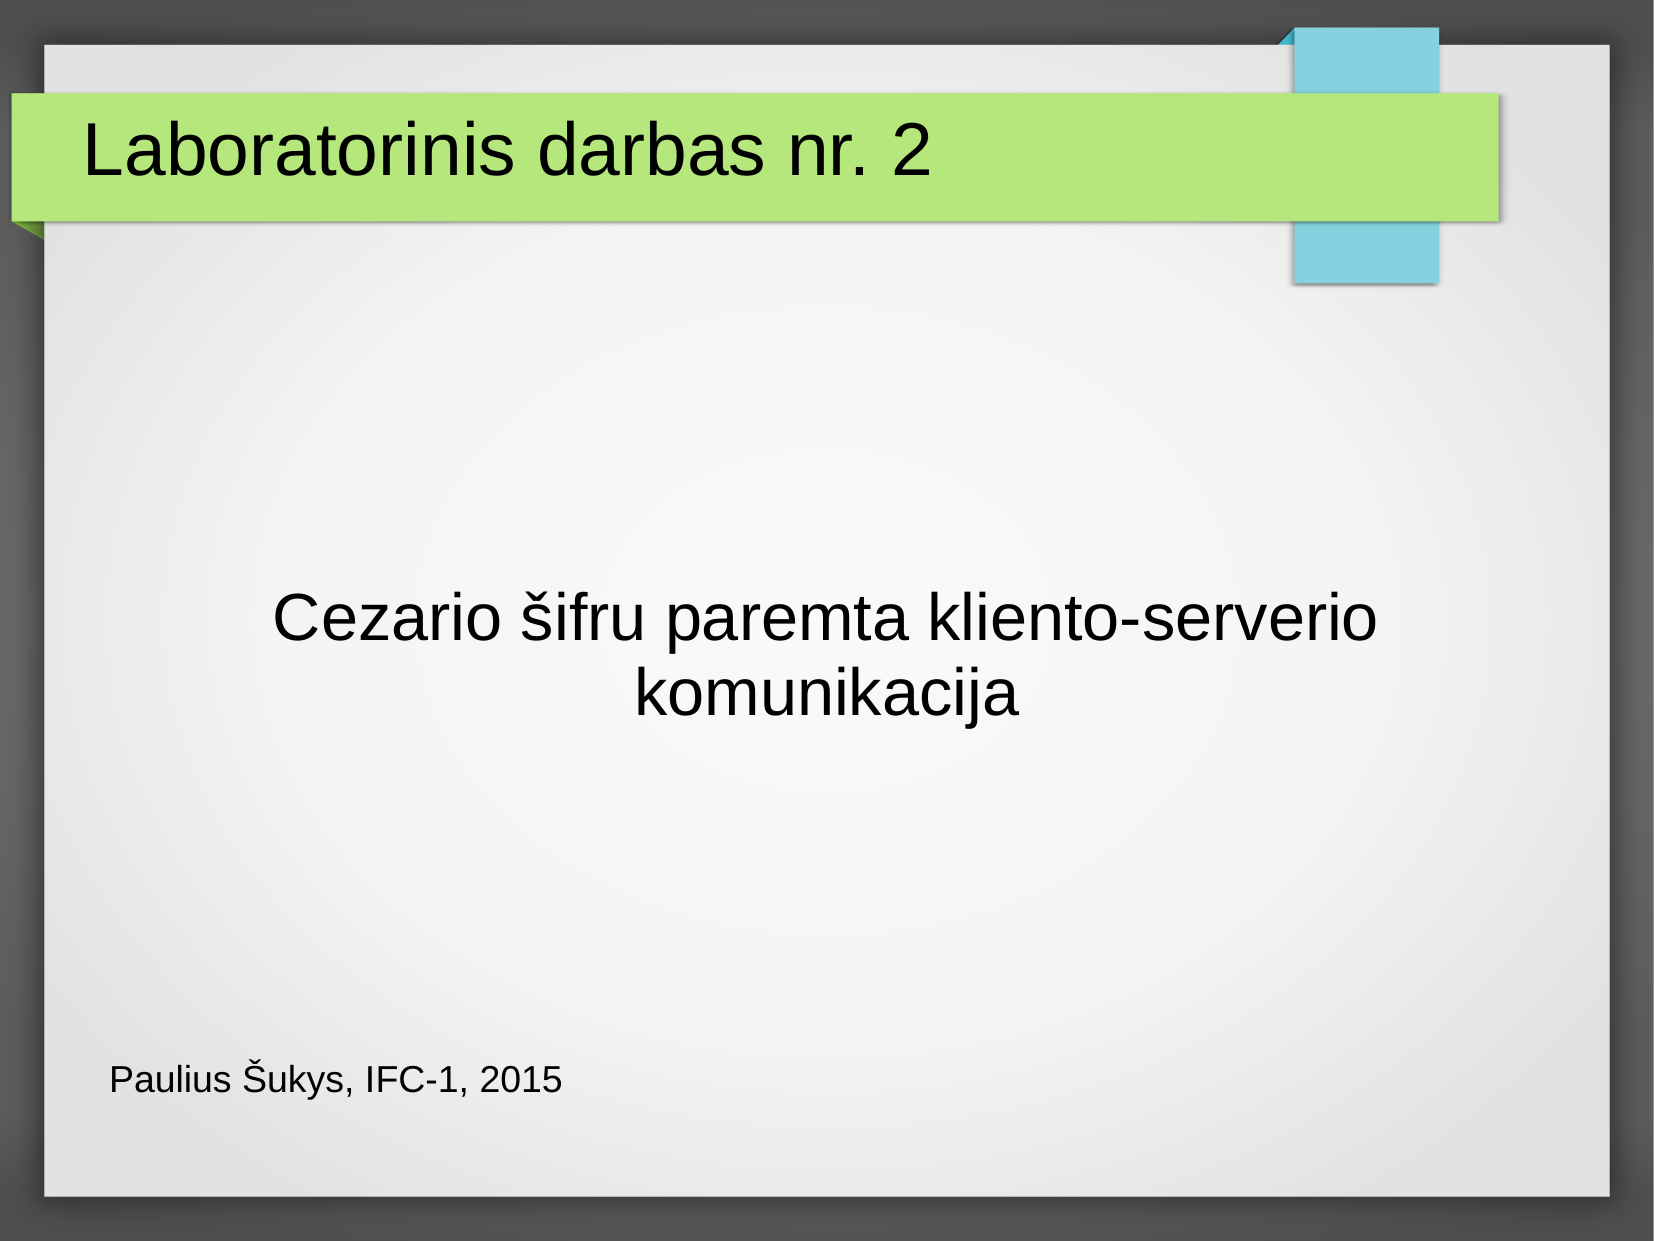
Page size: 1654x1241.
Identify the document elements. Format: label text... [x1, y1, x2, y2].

text_box Paulius Šukys, IFC-1, 2015 [94, 1051, 1571, 1108]
title Laboratorinis darbas nr. 2 [82, 47, 1235, 252]
subtitle Cezario šifru paremta kliento-serverio komunikacija [82, 295, 1571, 1015]
picture [0, 0, 1654, 1241]
